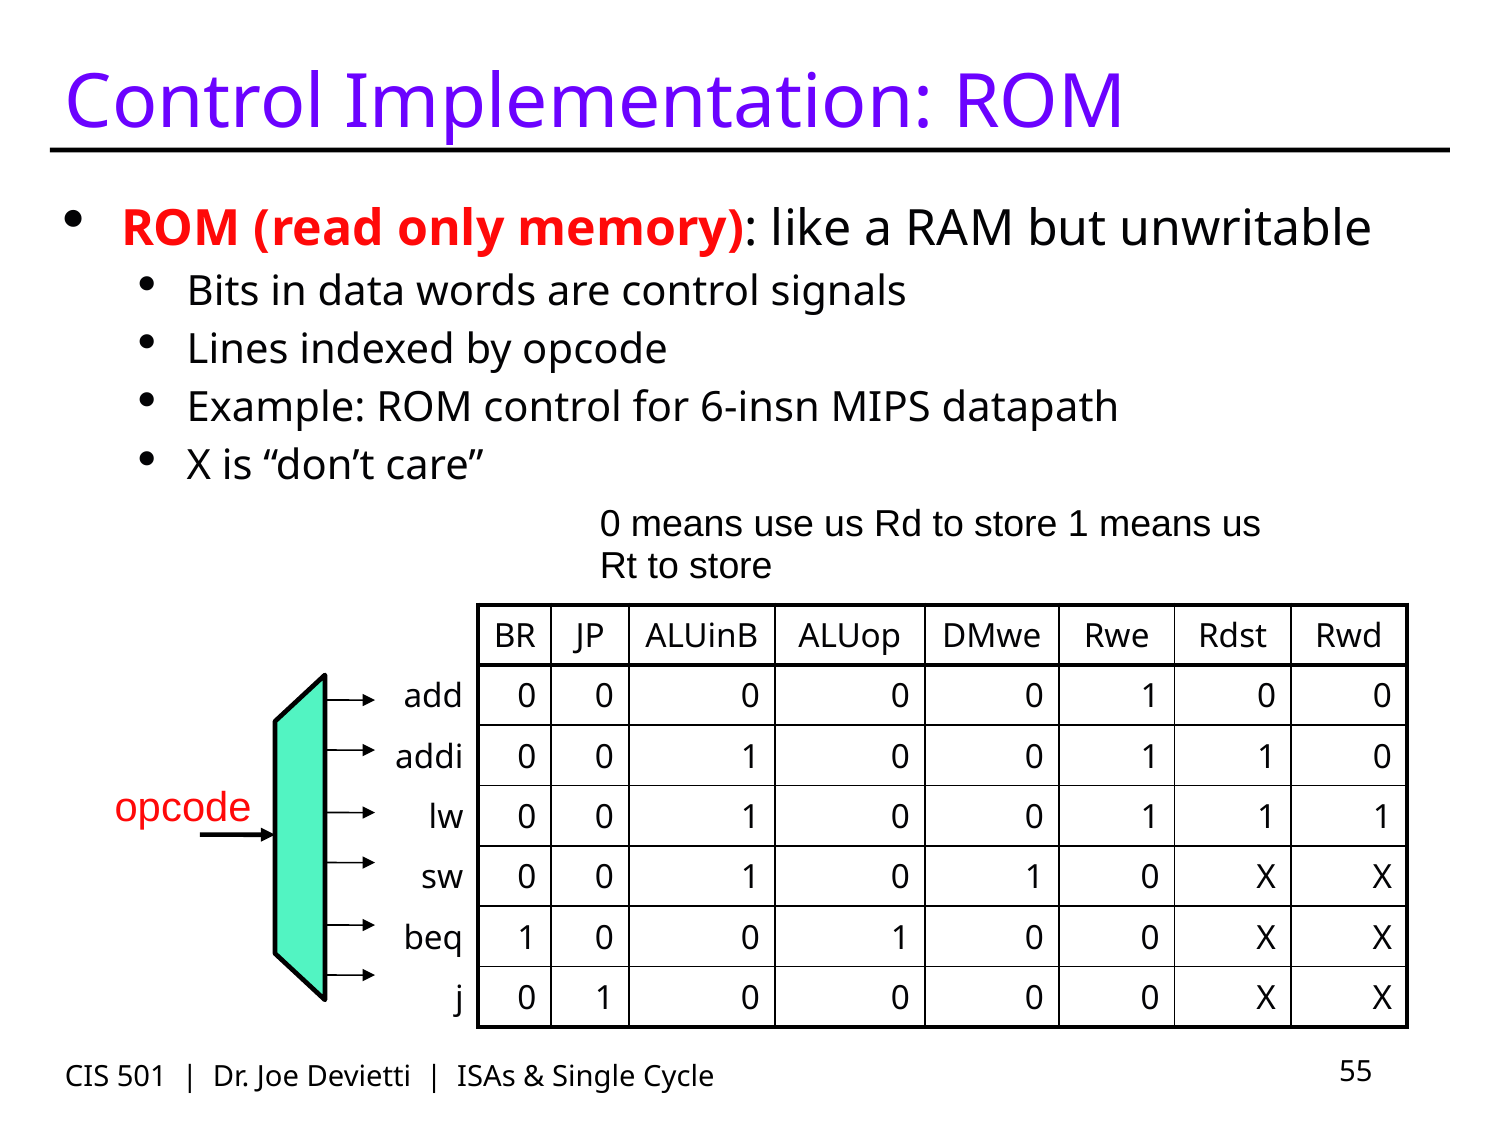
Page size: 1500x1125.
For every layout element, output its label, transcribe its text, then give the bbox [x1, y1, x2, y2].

text_box Control Implementation: ROM [49, 37, 1375, 150]
table_cell 0 [926, 726, 1058, 785]
table_cell 0 [552, 907, 628, 966]
text_box 0 means use us Rd to store 1 means us Rt to store [585, 495, 1321, 594]
table_cell 0 [926, 786, 1058, 845]
table_cell 1 [1175, 726, 1290, 785]
table_cell beq [362, 906, 476, 966]
table_cell addi [362, 725, 476, 786]
table_cell 1 [1060, 786, 1174, 845]
table_cell X [1175, 907, 1290, 966]
table_cell 0 [1060, 847, 1174, 905]
table_cell 0 [926, 967, 1058, 1025]
table_cell 1 [1060, 667, 1174, 724]
table_cell 1 [1292, 786, 1405, 845]
table_cell 1 [776, 907, 924, 966]
table_cell 0 [1292, 726, 1405, 785]
table_cell sw [362, 846, 476, 906]
table_cell 0 [1175, 667, 1290, 724]
table_cell X [1292, 907, 1405, 966]
table_header Rdst [1175, 607, 1290, 663]
table_cell 0 [480, 786, 550, 845]
text_box ROM (read only memory): like a RAM but unwritable Bits in data words are control signals Lines indexed by opcode Example: ROM control for 6-insn MIPS datapath X is “don’t care” [49, 187, 1450, 575]
table_cell 0 [926, 667, 1058, 724]
table_cell X [1175, 967, 1290, 1025]
table_cell add [362, 665, 476, 725]
table_cell 0 [776, 667, 924, 724]
table_cell 1 [630, 726, 774, 785]
table_cell 0 [776, 847, 924, 905]
table_cell 0 [630, 667, 774, 724]
table_cell 1 [1175, 786, 1290, 845]
table_header Rwe [1060, 607, 1174, 663]
table_cell 0 [552, 667, 628, 724]
table_header BR [480, 607, 550, 663]
table_header ALUop [776, 607, 924, 663]
table_cell 0 [630, 967, 774, 1025]
table_header Rwd [1292, 607, 1405, 663]
table_cell X [1292, 847, 1405, 905]
table_cell 1 [480, 907, 550, 966]
table_cell 1 [552, 967, 628, 1025]
table_header DMwe [926, 607, 1058, 663]
table_cell 0 [480, 847, 550, 905]
table_cell 0 [1292, 667, 1405, 724]
table_header ALUinB [630, 607, 774, 663]
text_box <number> [1074, 1049, 1388, 1100]
table_cell 0 [776, 726, 924, 785]
table_cell j [362, 966, 476, 1027]
text_box CIS 501 | Dr. Joe Devietti | ISAs & Single Cycle [49, 1049, 988, 1100]
table_cell 1 [926, 847, 1058, 905]
table_cell 0 [776, 786, 924, 845]
table_cell 1 [630, 847, 774, 905]
text_box opcode [99, 772, 267, 838]
table_cell 1 [630, 786, 774, 845]
table_header [362, 605, 476, 665]
table_header JP [552, 607, 628, 663]
table_cell 0 [480, 726, 550, 785]
table_cell 0 [630, 907, 774, 966]
text_box [274, 674, 325, 1000]
table_cell 0 [926, 907, 1058, 966]
table_cell 0 [1060, 907, 1174, 966]
table_cell 0 [776, 967, 924, 1025]
table_cell lw [362, 786, 476, 846]
table_cell 0 [480, 667, 550, 724]
table_cell 0 [552, 786, 628, 845]
table_cell X [1175, 847, 1290, 905]
table_cell 0 [552, 847, 628, 905]
table_cell 0 [480, 967, 550, 1025]
table_cell 0 [552, 726, 628, 785]
table_cell 0 [1060, 967, 1174, 1025]
table_cell 1 [1060, 726, 1174, 785]
table_cell X [1292, 967, 1405, 1025]
